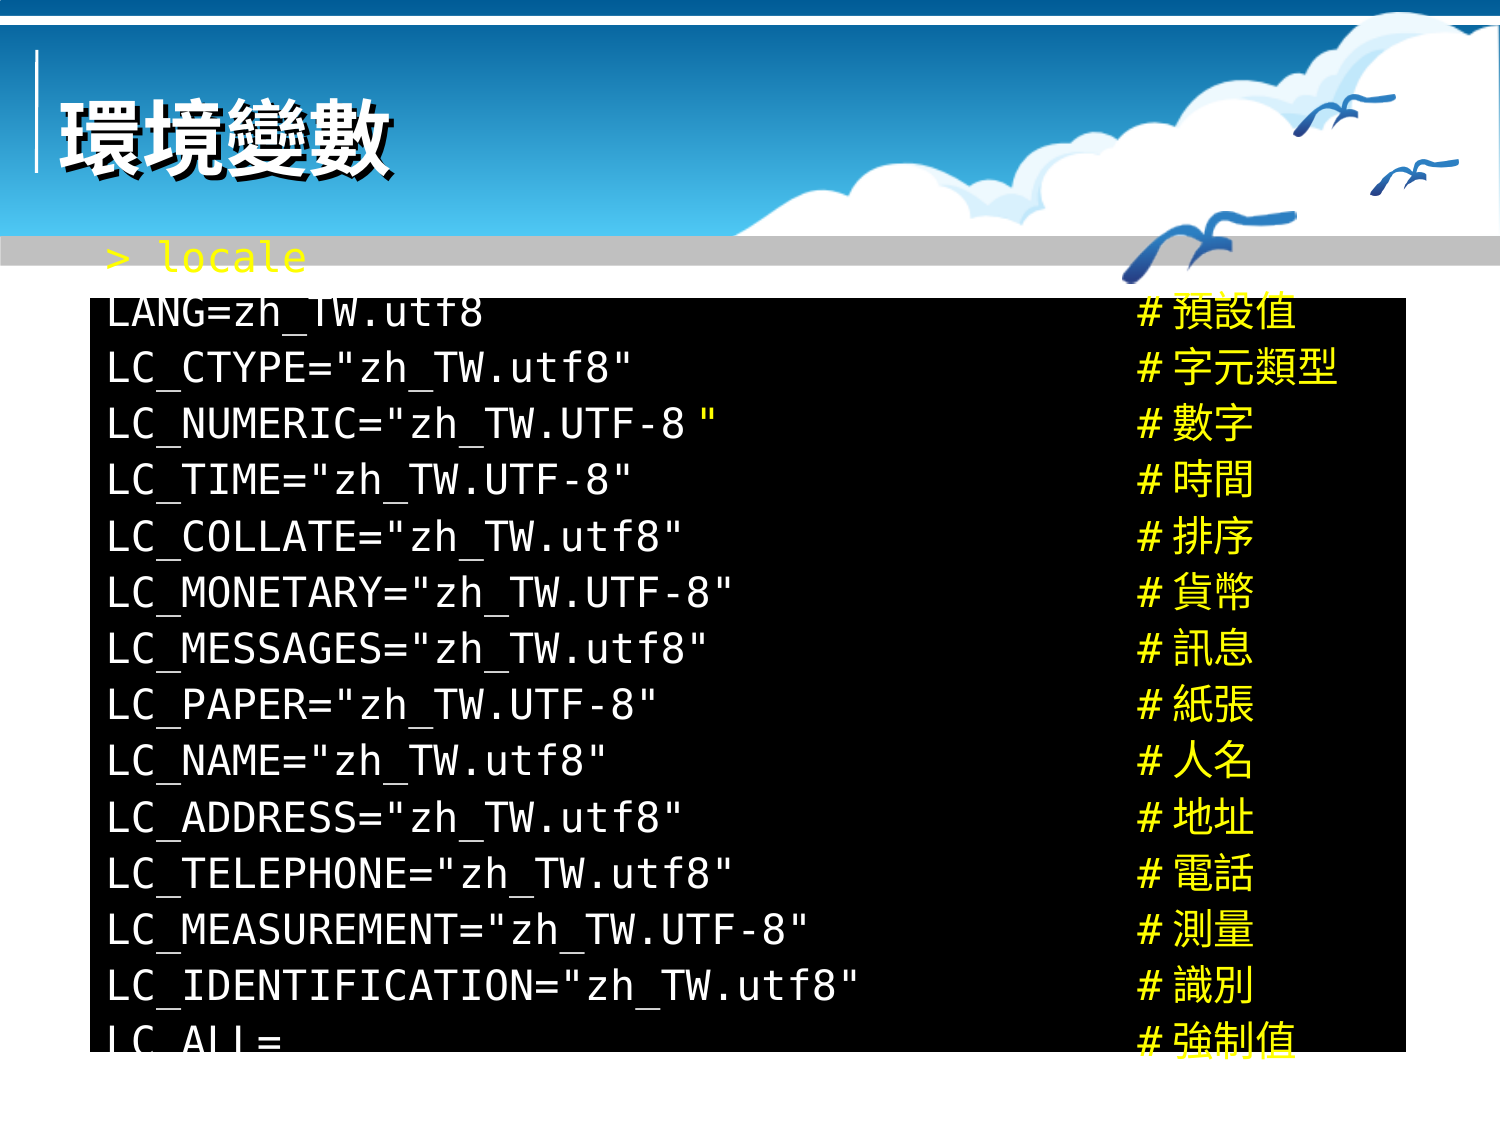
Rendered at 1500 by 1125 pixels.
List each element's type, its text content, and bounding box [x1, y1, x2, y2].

text_box > locale LANG=zh_TW.utf8 #預設值 LC_CTYPE="zh_TW.utf8" #字元類型 LC_NUMERIC="zh_TW.UTF-8 " #數字 LC_TIME="zh_TW.UTF-8" #時間 LC_COLLATE="zh_TW.utf8" #排序 LC_MONETARY="zh_TW.UTF-8" #貨幣 LC_MESSAGES="zh_TW.utf8" #訊息 LC_PAPER="zh_TW.UTF-8" #紙張 LC_NAME="zh_TW.utf8" #人名 LC_ADDRESS="zh_TW.utf8" #地址 LC_TELEPHONE="zh_TW.utf8" #電話 LC_MEASUREMENT="zh_TW.UTF-8" #測量 LC_IDENTIFICATION="zh_TW.utf8" #識別 LC_ALL= #強制值 [90, 298, 1406, 1052]
title 環境變數 [59, 86, 1465, 186]
picture [730, 12, 1500, 284]
